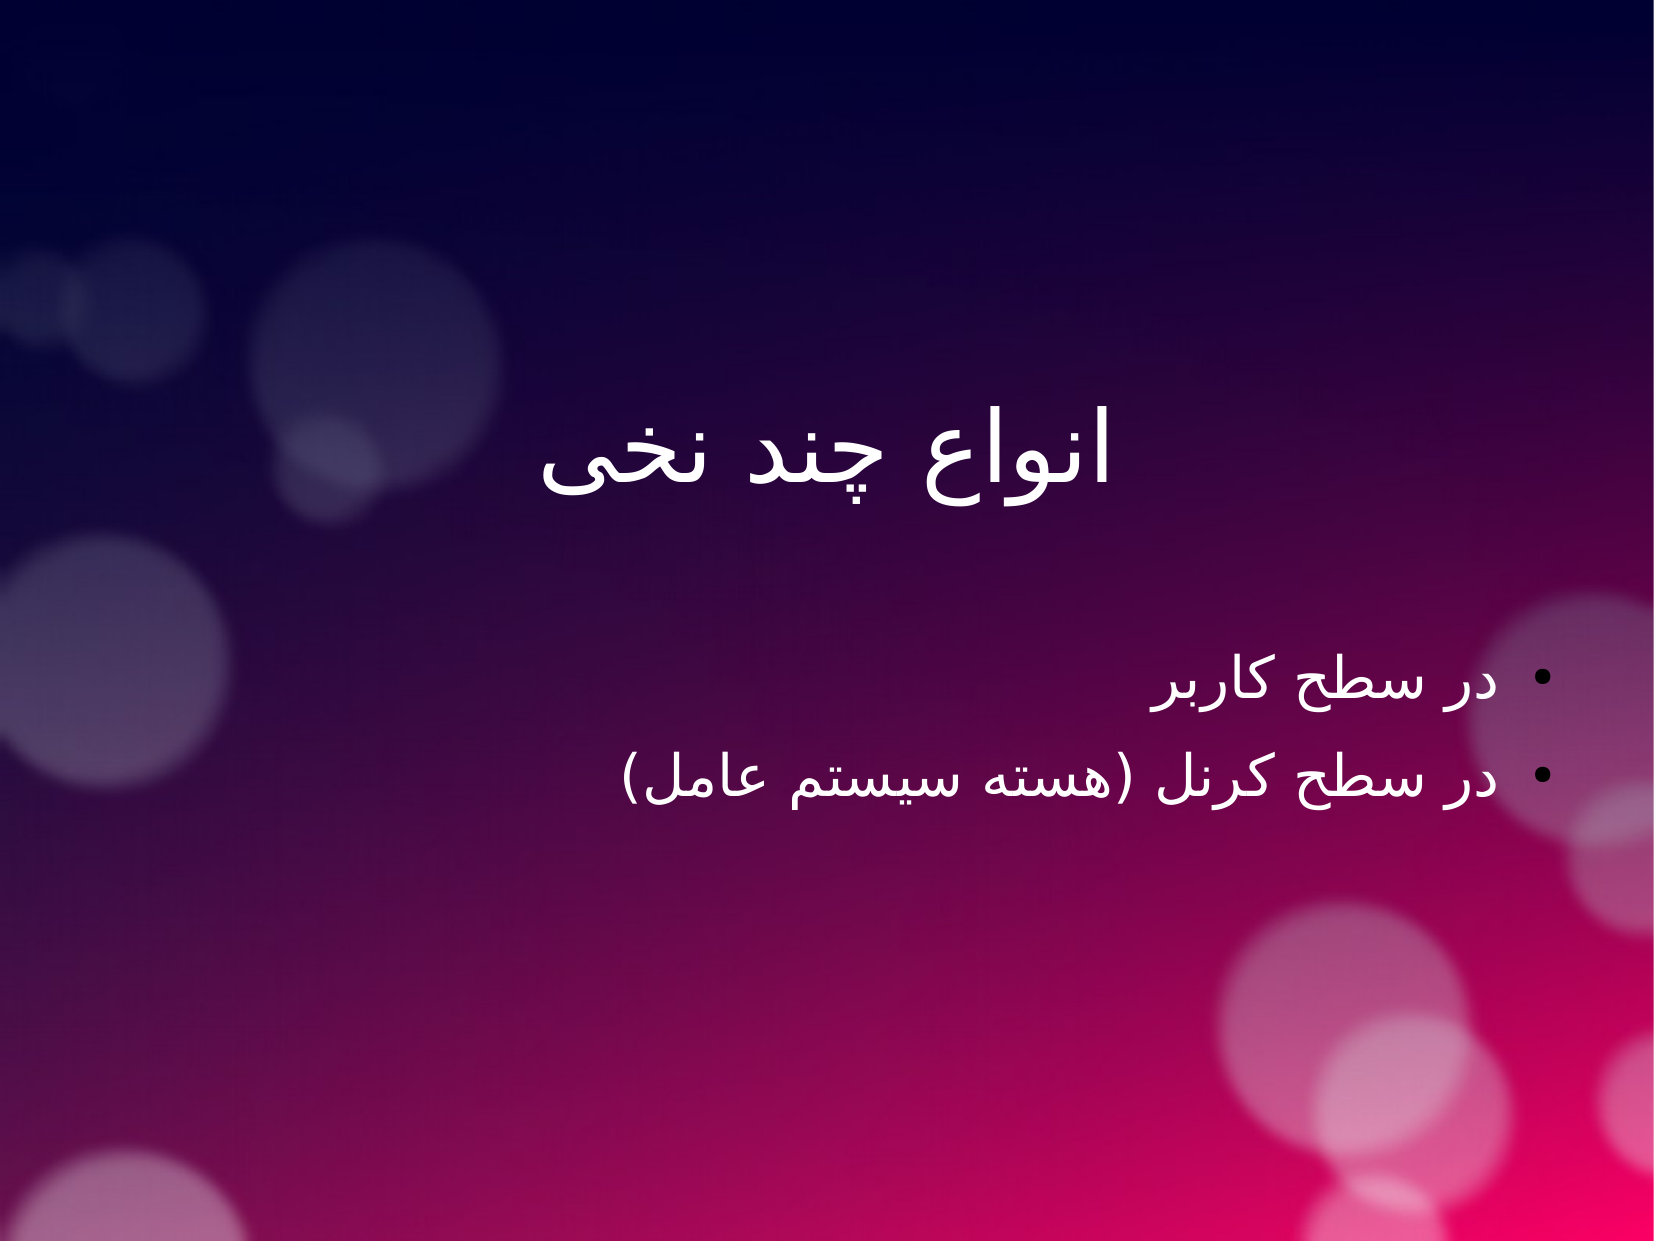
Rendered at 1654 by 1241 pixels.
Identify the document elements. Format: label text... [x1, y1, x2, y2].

picture [0, 0, 1654, 1241]
list در سطح کاربر در سطح کرنل (هسته سیستم عامل) [82, 645, 1571, 1099]
title انواع چند نخی [82, 344, 1571, 552]
